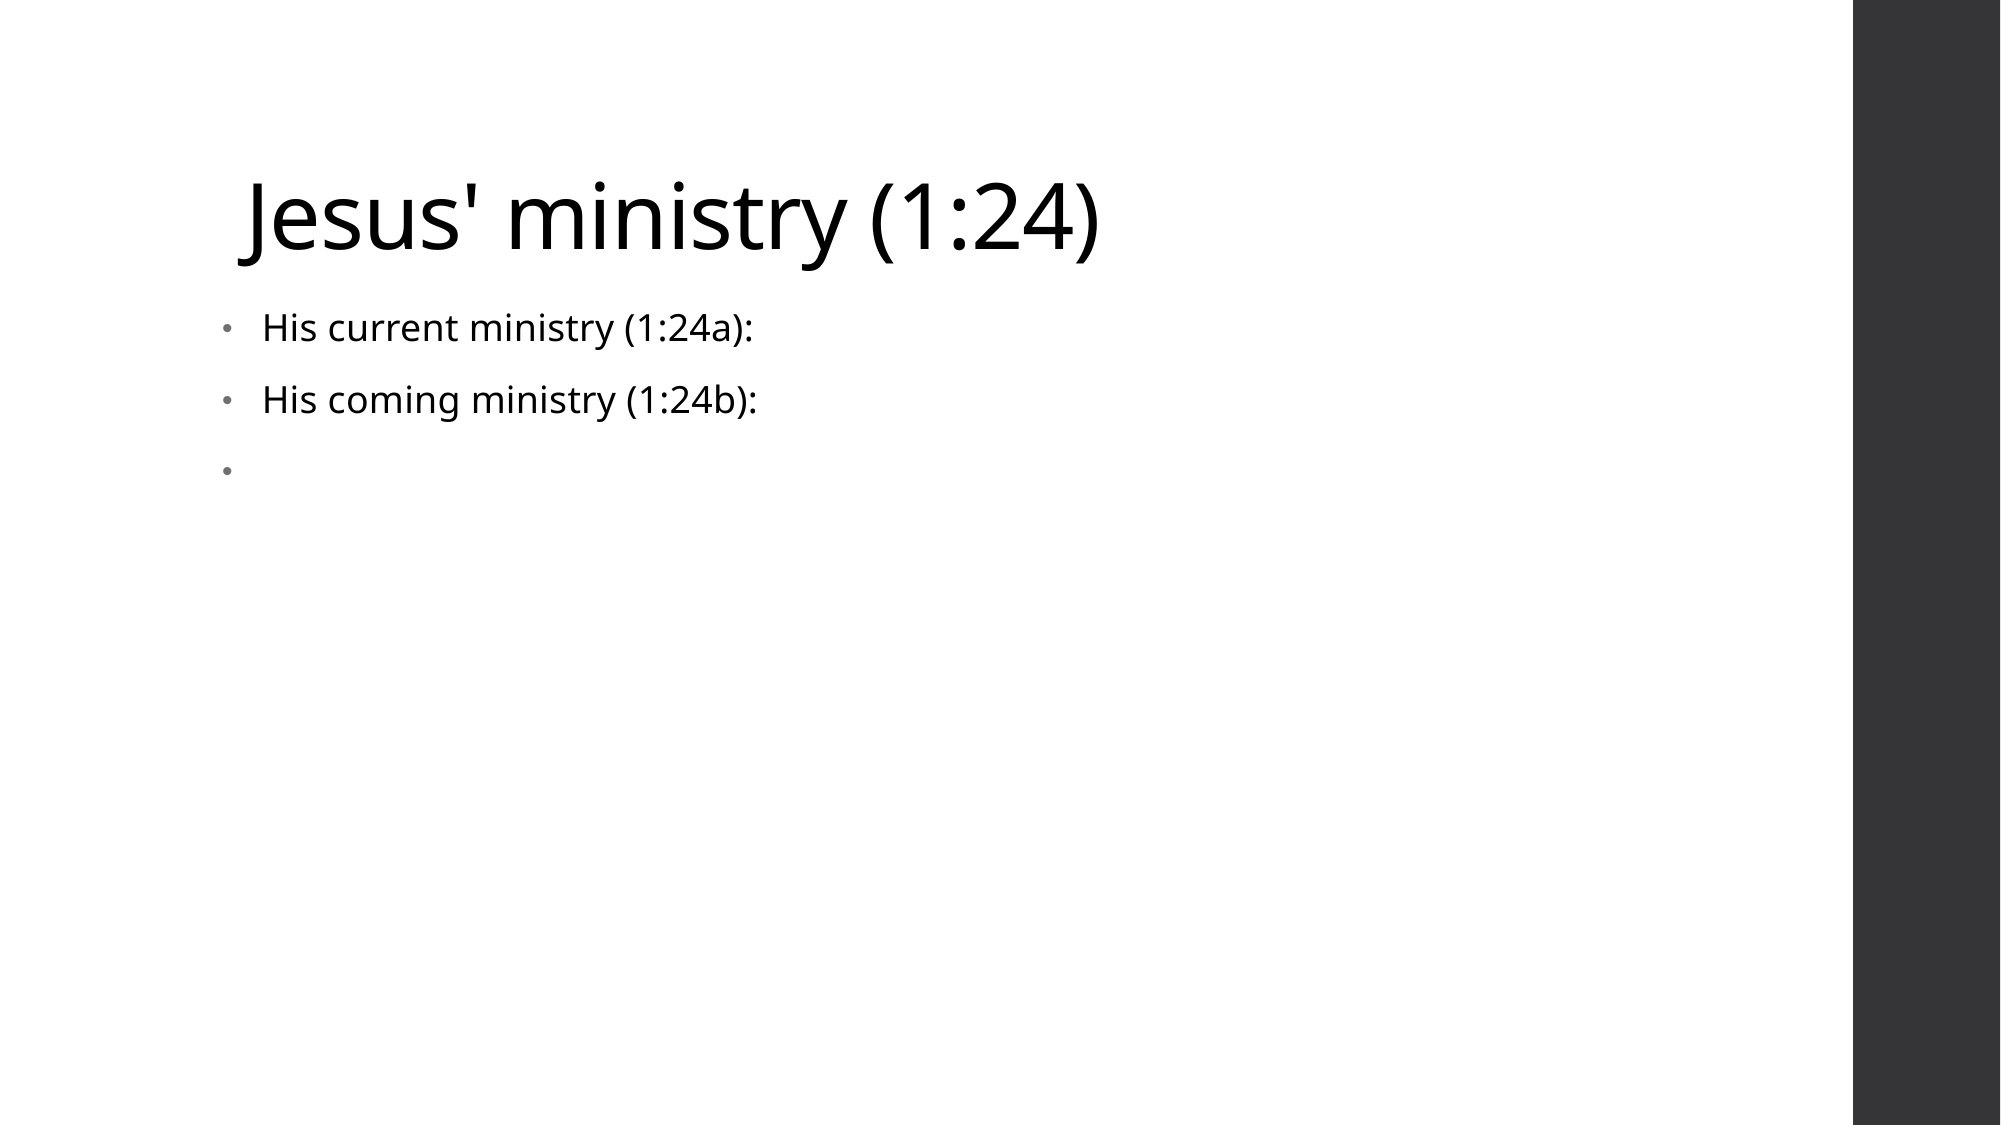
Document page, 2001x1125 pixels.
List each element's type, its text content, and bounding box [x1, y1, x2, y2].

title Jesus' ministry (1:24) [206, 60, 1797, 278]
list His current ministry (1:24a): His coming ministry (1:24b): [206, 299, 1617, 1014]
